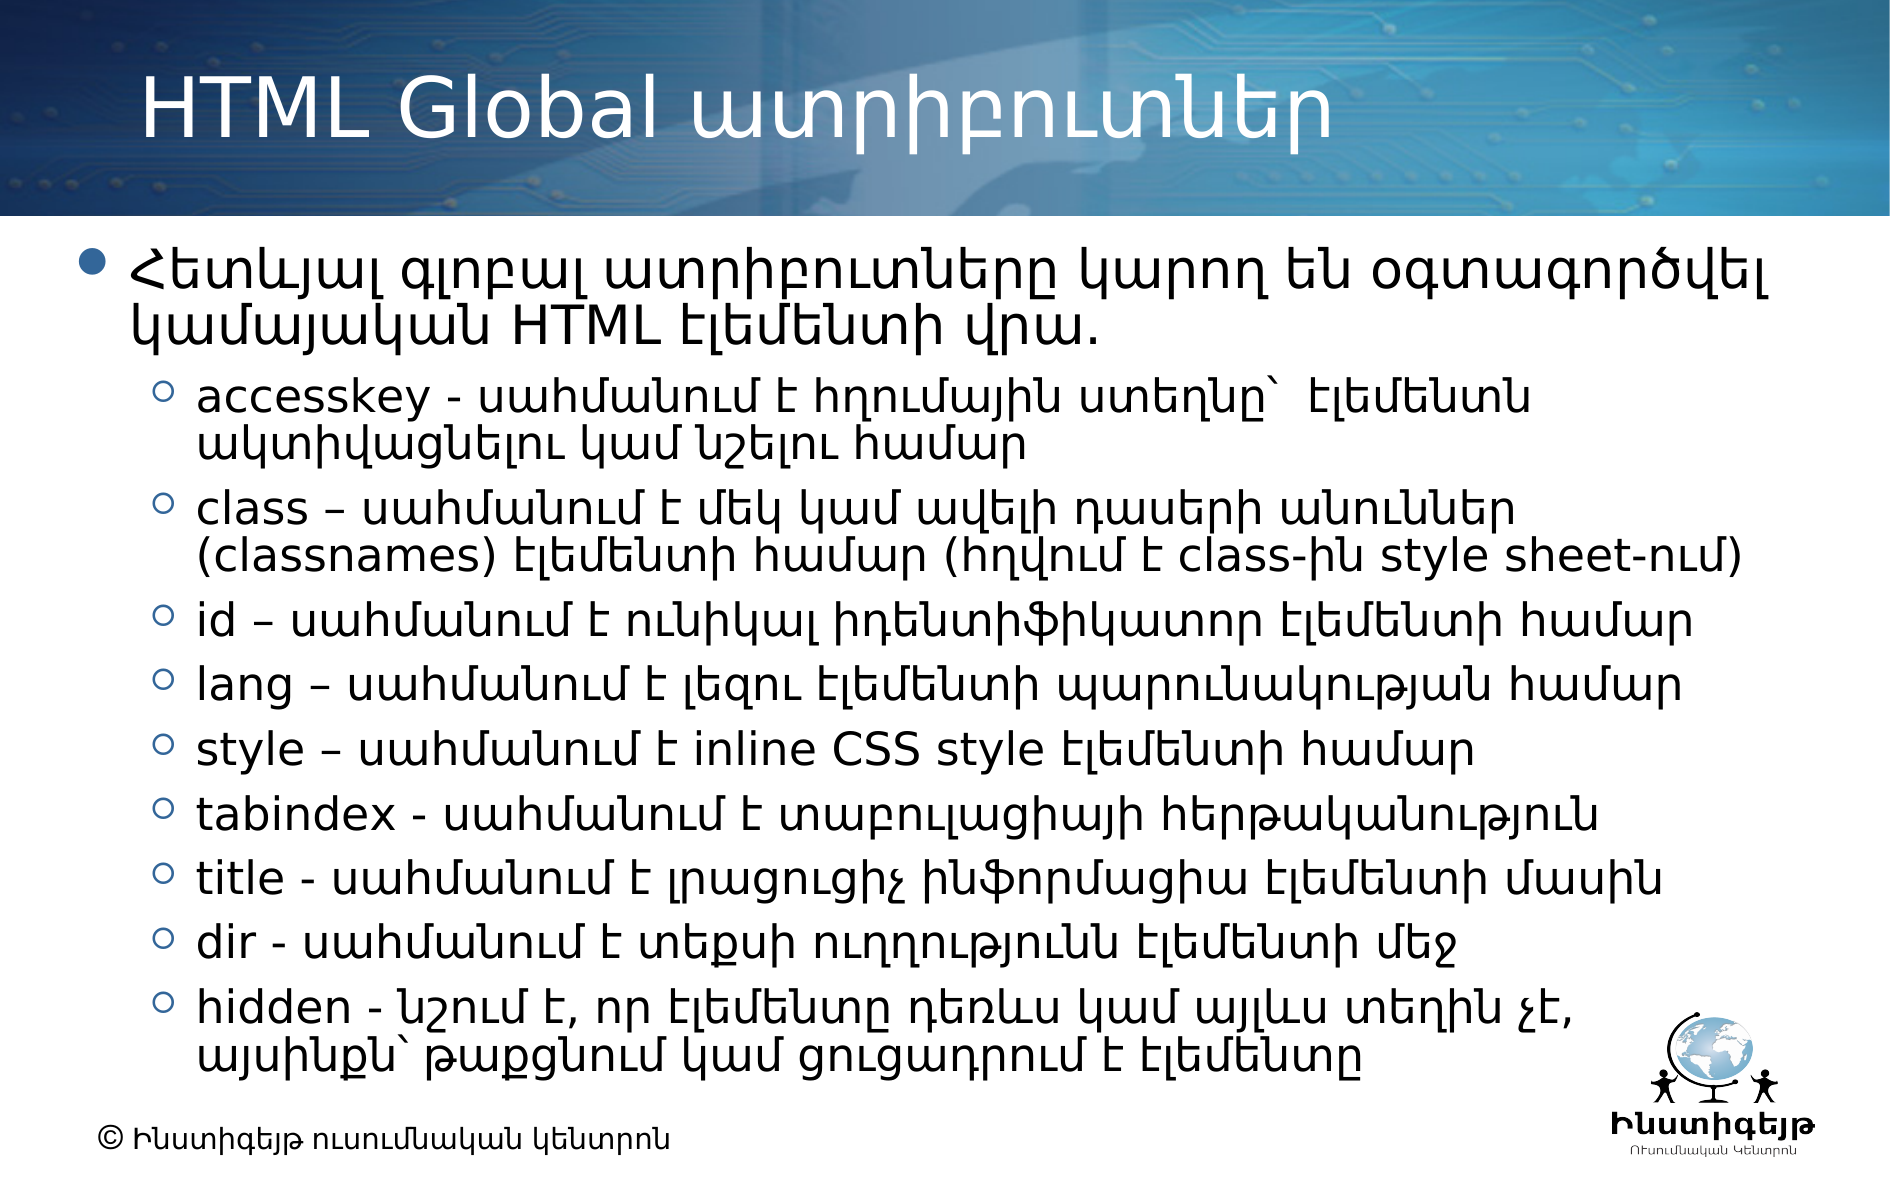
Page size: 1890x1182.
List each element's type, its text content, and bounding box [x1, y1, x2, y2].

list Հետևյալ գլոբալ ատրիբուտները կարող են օգտագործվել կամայական HTML էլեմենտի վրա․ accesskey - սահմանում է հղումային ստեղնը՝ էլեմենտն ակտիվացնելու կամ նշելու համար class – սահմանում է մեկ կամ ավելի դասերի անուններ (classnames) էլեմենտի համար (հղվում է class-ին style sheet-ում) id – սահմանում է ունիկալ իդենտիֆիկատոր էլեմենտի համար lang – սահմանում է լեզու էլեմենտի պարունակության համար style – սահմանում է inline CSS style էլեմենտի համար tabindex - սահմանում է տաբուլացիայի հերթականություն title - սահմանում է լրացուցիչ ինֆորմացիա էլեմենտի մասին dir - սահմանում է տեքսի ուղղությունն էլեմենտի մեջ hidden - նշում է, որ էլեմենտը դեռևս կամ այլևս տեղին չէ, այսինքն՝ թաքցնում կամ ցուցադրում է էլեմենտը [75, 243, 1801, 275]
picture [1612, 1012, 1815, 1157]
picture [0, 0, 1890, 216]
text_box HTML Global ատրիբուտներ [138, 82, 1801, 88]
